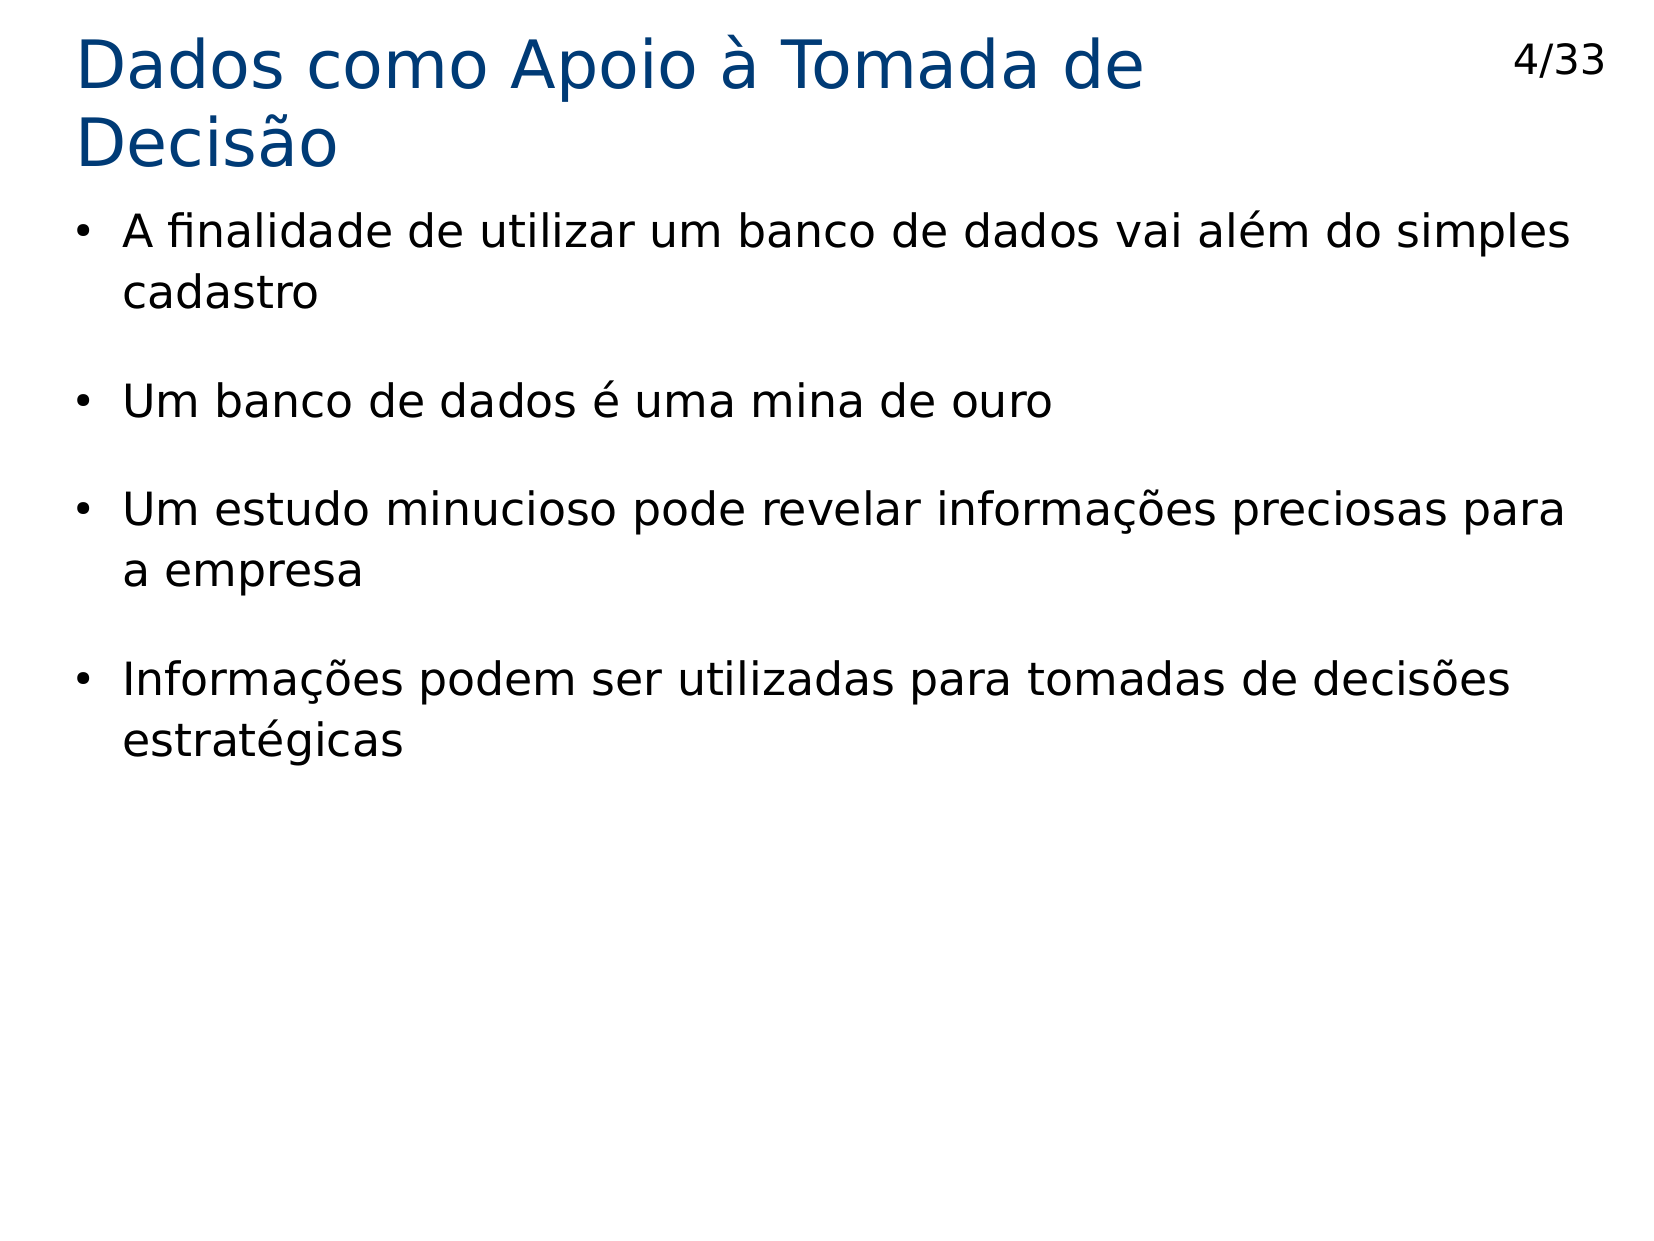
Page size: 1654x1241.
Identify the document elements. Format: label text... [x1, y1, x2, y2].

title Dados como Apoio à Tomada de Decisão [75, 26, 1425, 182]
list A finalidade de utilizar um banco de dados vai além do simples cadastro Um banco de dados é uma mina de ouro Um estudo minucioso pode revelar informações preciosas para a empresa Informações podem ser utilizadas para tomadas de decisões estratégicas [75, 196, 1582, 1181]
